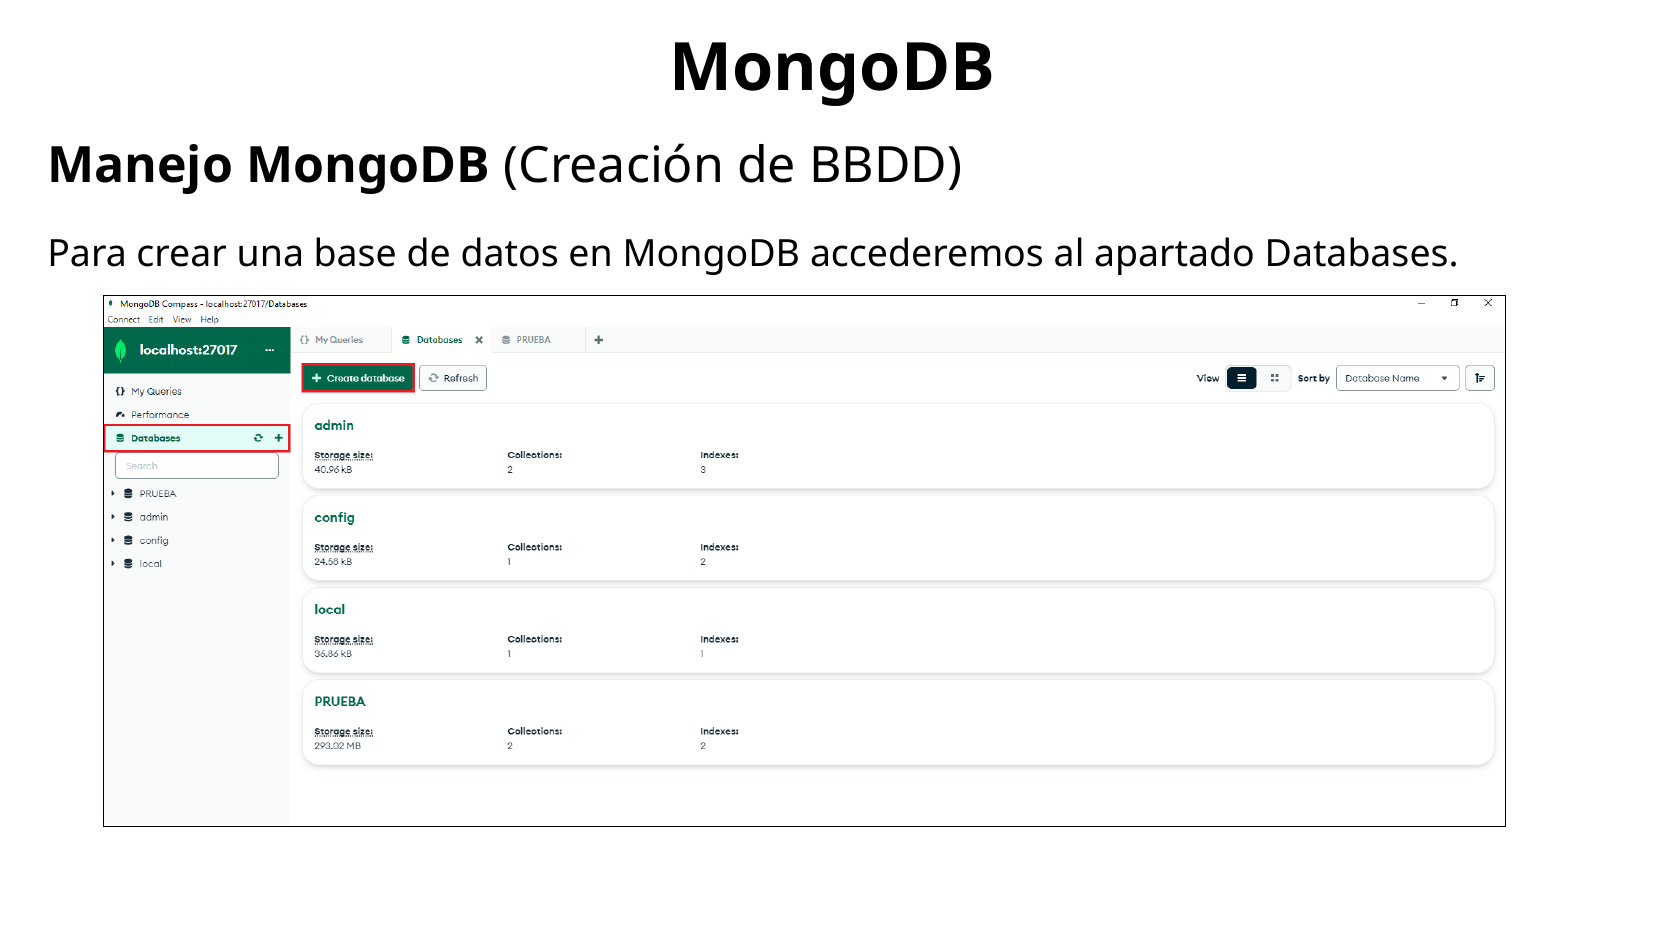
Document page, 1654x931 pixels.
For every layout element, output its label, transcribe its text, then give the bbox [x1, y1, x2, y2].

title MongoDB [88, 16, 1577, 113]
list Manejo MongoDB (Creación de BBDD) Para crear una base de datos en MongoDB accederemos al apartado Databases. [47, 128, 1595, 886]
picture [103, 295, 1506, 827]
